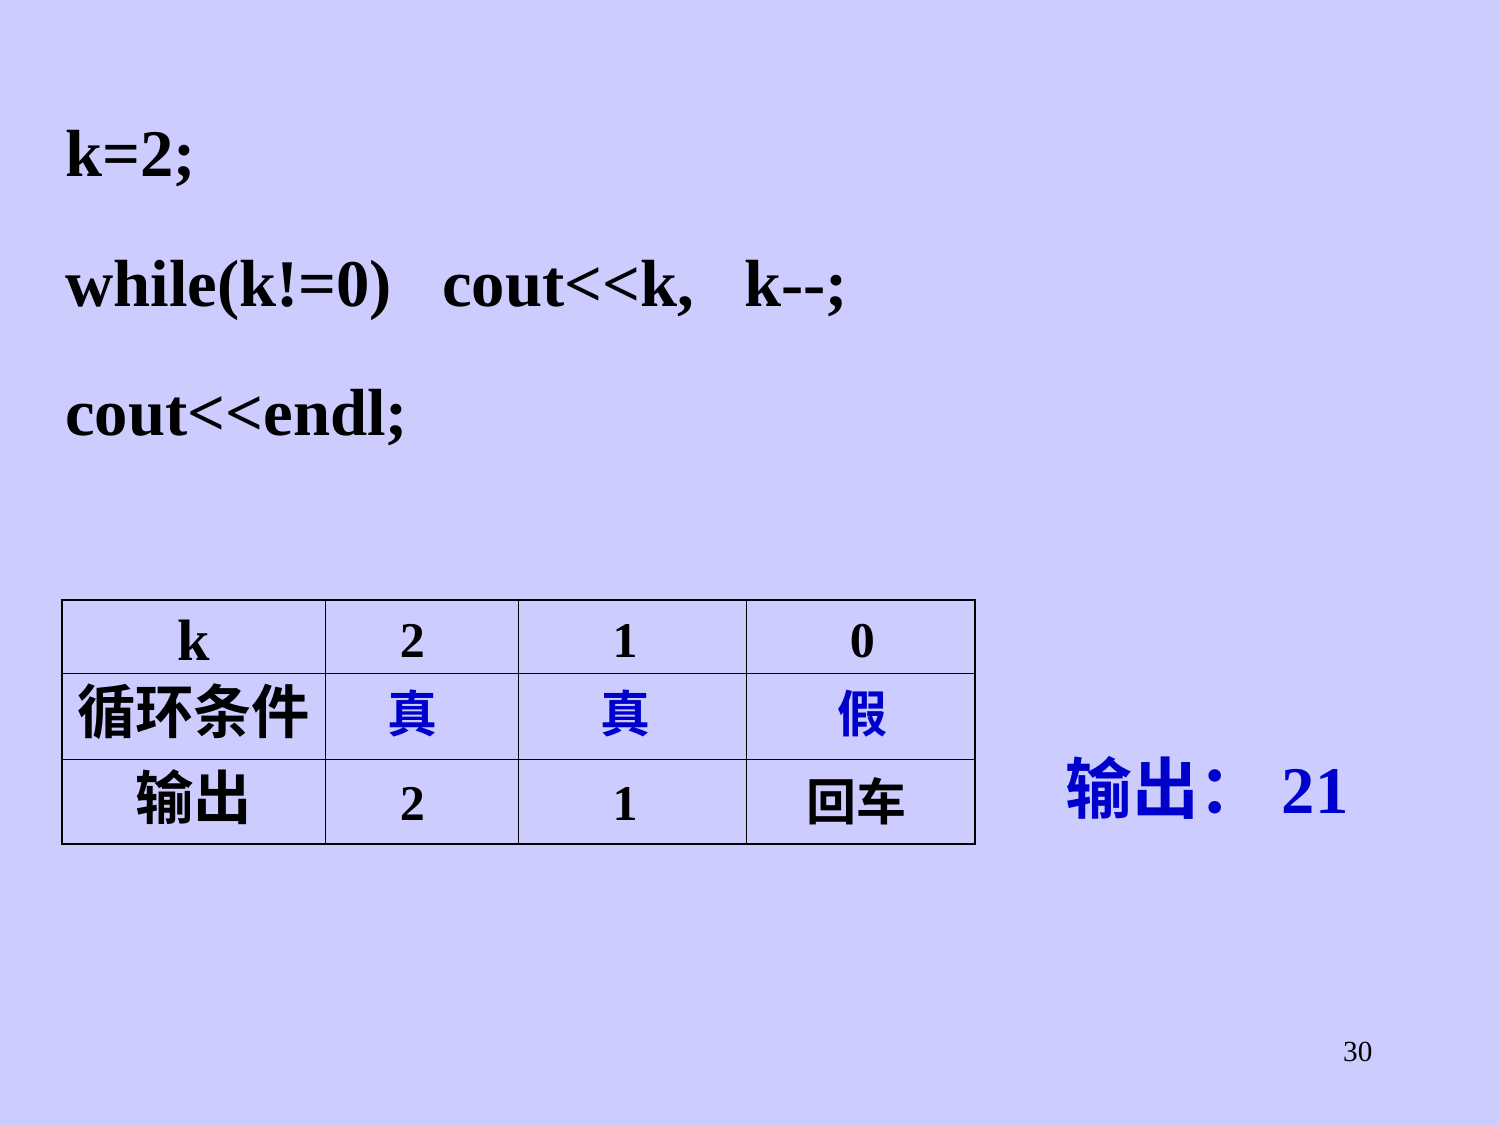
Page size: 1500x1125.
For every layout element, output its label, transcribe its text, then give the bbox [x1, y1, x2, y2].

table_header [463, 601, 518, 673]
text_box <编号> [1074, 1025, 1388, 1101]
table_cell [747, 760, 974, 843]
text_box 真 [574, 674, 676, 751]
text_box 输出：21 [1062, 737, 1375, 830]
table_cell [519, 674, 746, 759]
table_header [519, 601, 574, 673]
text_box 回车 [774, 762, 938, 838]
table_cell 输出 [63, 760, 325, 843]
table_cell [326, 674, 518, 759]
text_box 真 [362, 674, 463, 751]
table_cell 循环条件 [63, 674, 325, 759]
table_cell [747, 674, 974, 759]
text_box 0 [812, 599, 913, 674]
text_box 1 [574, 762, 676, 838]
text_box k=2; while(k!=0) cout<<k, k--; cout<<endl; [62, 99, 925, 451]
text_box 2 [362, 599, 463, 674]
table_header k [63, 601, 325, 673]
table_header [747, 601, 812, 673]
text_box 1 [574, 599, 676, 674]
text_box 假 [812, 674, 913, 751]
table_cell [326, 760, 518, 843]
text_box 2 [362, 762, 463, 838]
table_header [326, 601, 362, 673]
table_cell [519, 760, 746, 843]
table_header [676, 601, 746, 673]
table_header [913, 601, 974, 673]
